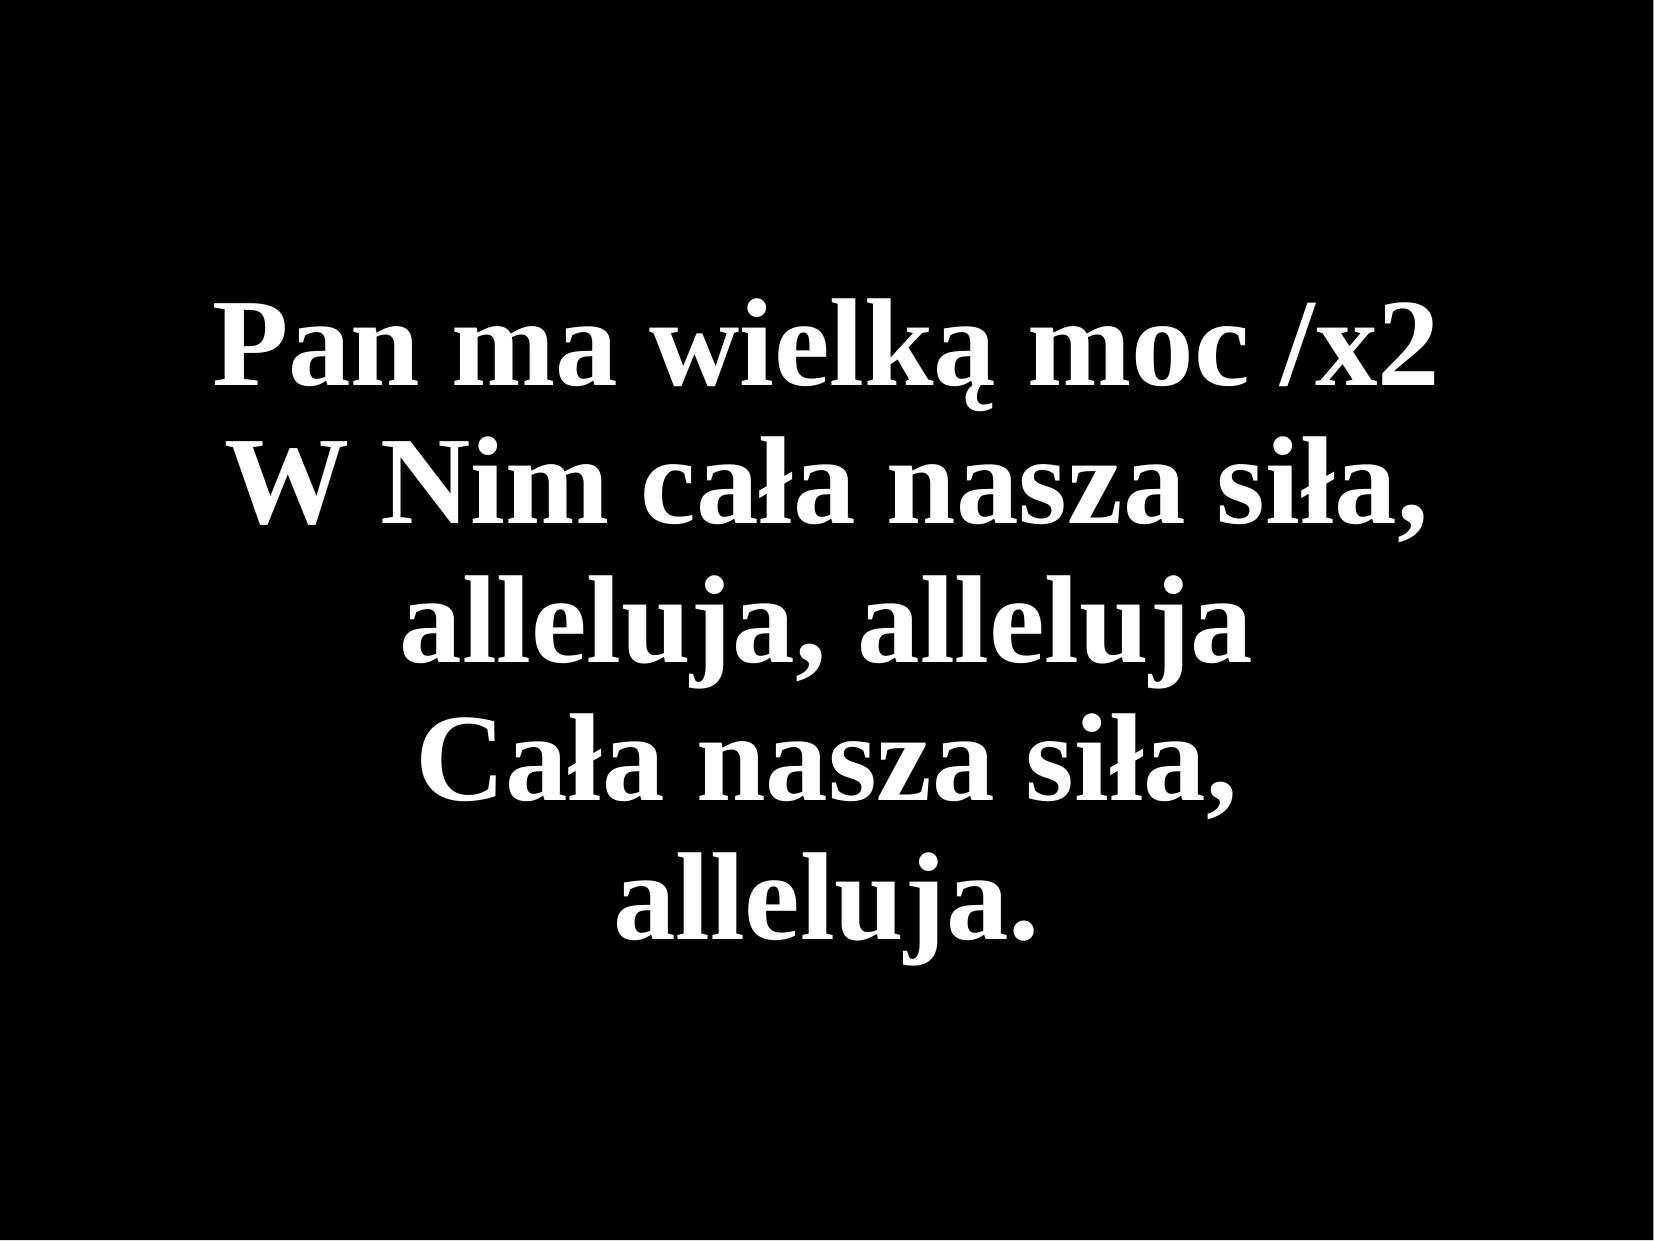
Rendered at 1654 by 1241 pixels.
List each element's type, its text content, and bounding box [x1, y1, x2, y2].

title Pan ma wielką moc /x2 W Nim cała nasza siła, alleluja, alleluja Cała nasza siła, alleluja. [0, 0, 1654, 1241]
